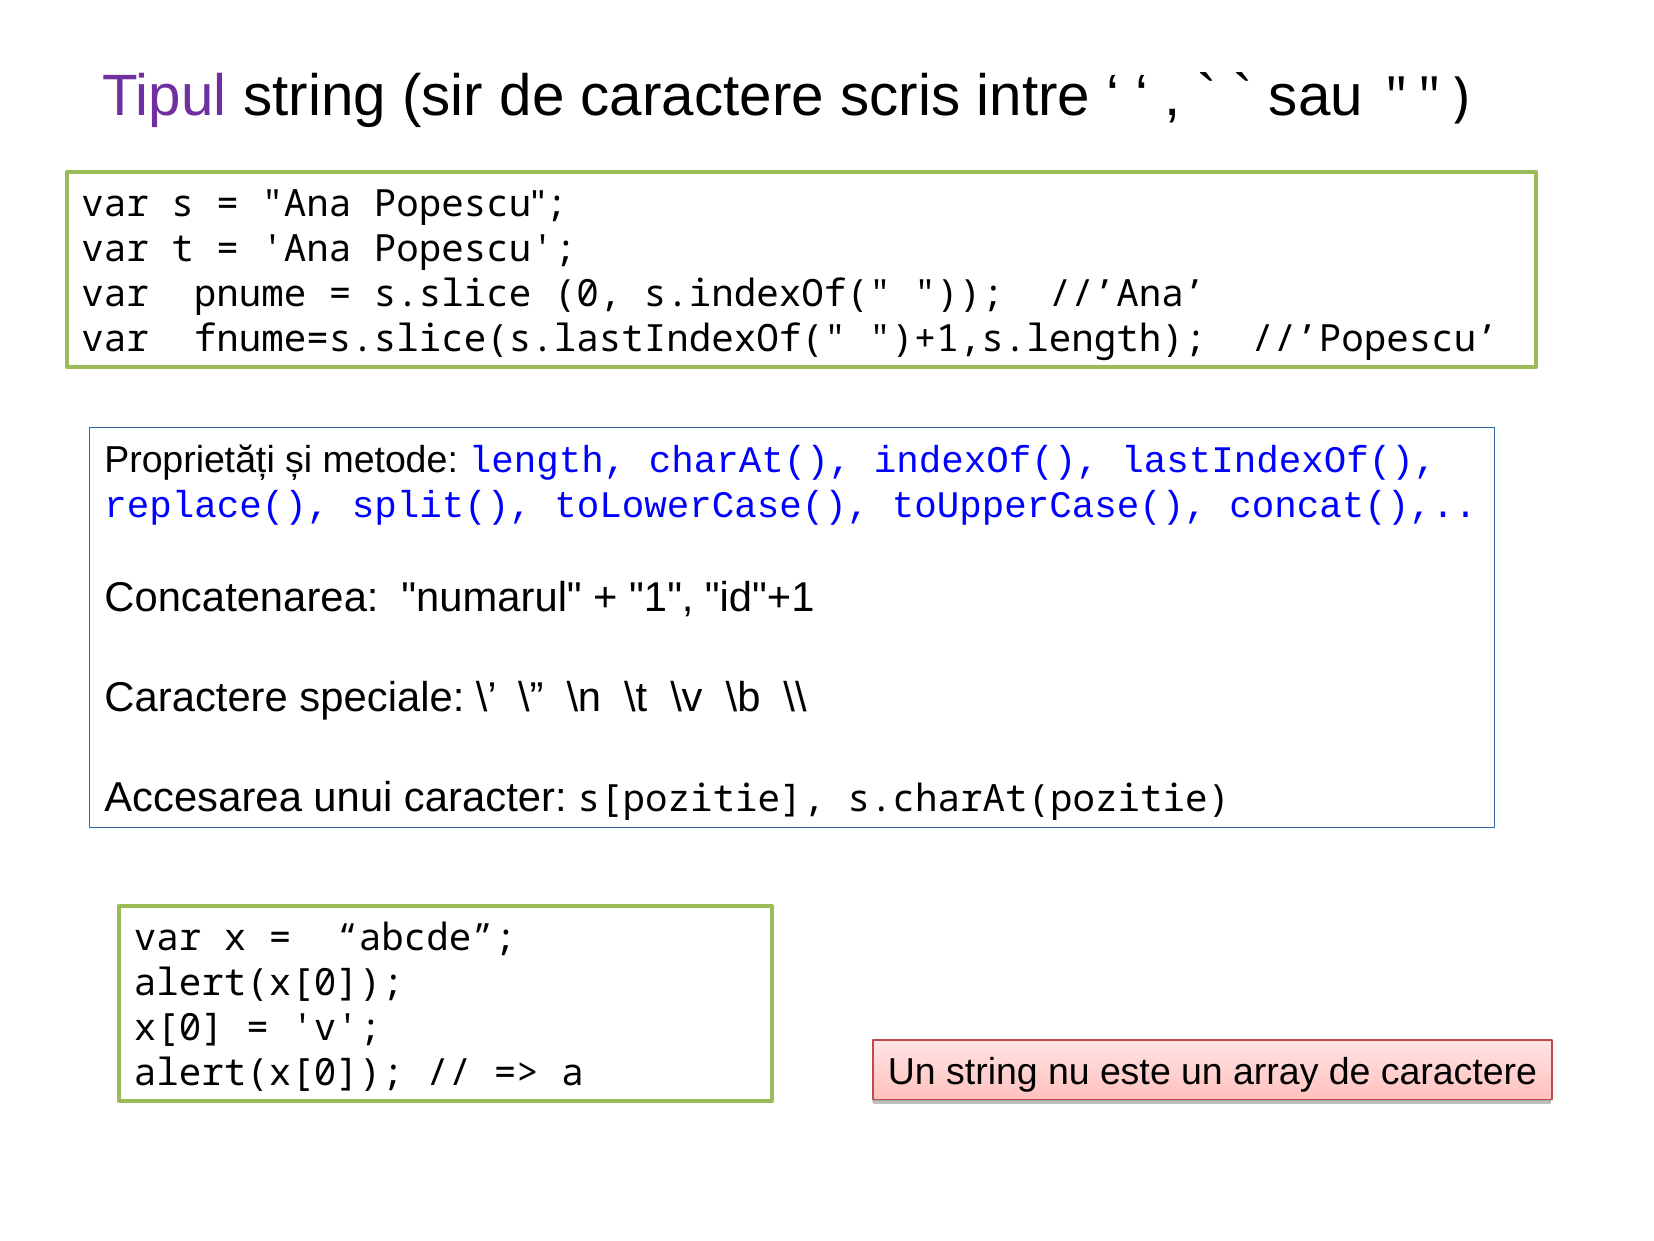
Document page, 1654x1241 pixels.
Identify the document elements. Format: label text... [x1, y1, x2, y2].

text_box Proprietăți și metode: length, charAt(), indexOf(), lastIndexOf(), replace(), split(), toLowerCase(), toUpperCase(), concat(),.. Concatenarea: "numarul" + "1", "id"+1 Caractere speciale: \’ \” \n \t \v \b \\ Accesarea unui caracter: s[pozitie], s.charAt(pozitie) [89, 427, 1495, 828]
text_box Un string nu este un array de caractere [873, 1039, 1553, 1100]
text_box var x = “abcde”; alert(x[0]); x[0] = 'v'; alert(x[0]); // => a [119, 905, 772, 1101]
text_box Tipul string (sir de caractere scris intre ‘ ‘ , ` ` sau "") [87, 0, 1494, 135]
text_box var s = "Ana Popescu"; var t = 'Ana Popescu'; var pnume = s.slice (0, s.indexOf(" ")); //’Ana’ var fnume=s.slice(s.lastIndexOf(" ")+1,s.length); //’Popescu’ [66, 171, 1537, 367]
